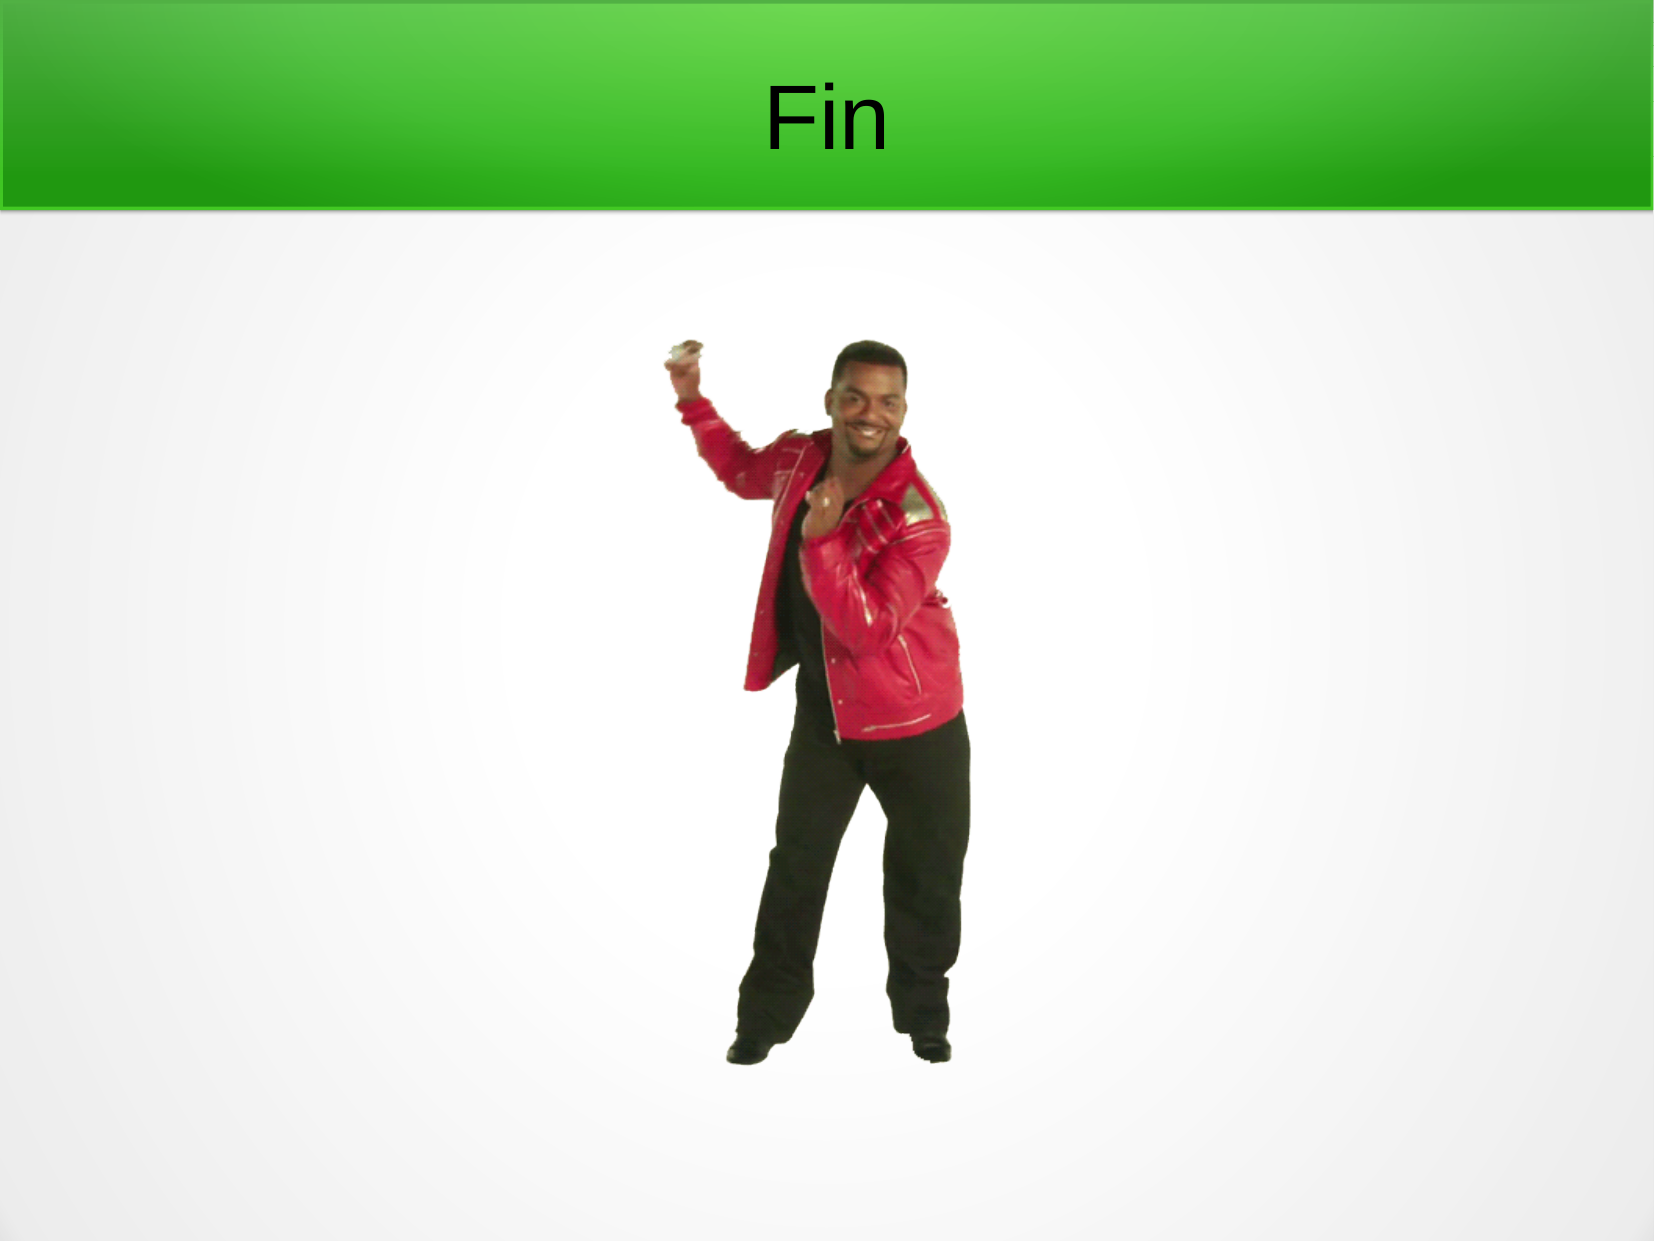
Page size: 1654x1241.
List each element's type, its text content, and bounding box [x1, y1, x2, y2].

picture [575, 310, 1123, 1087]
title Fin [82, 47, 1571, 189]
